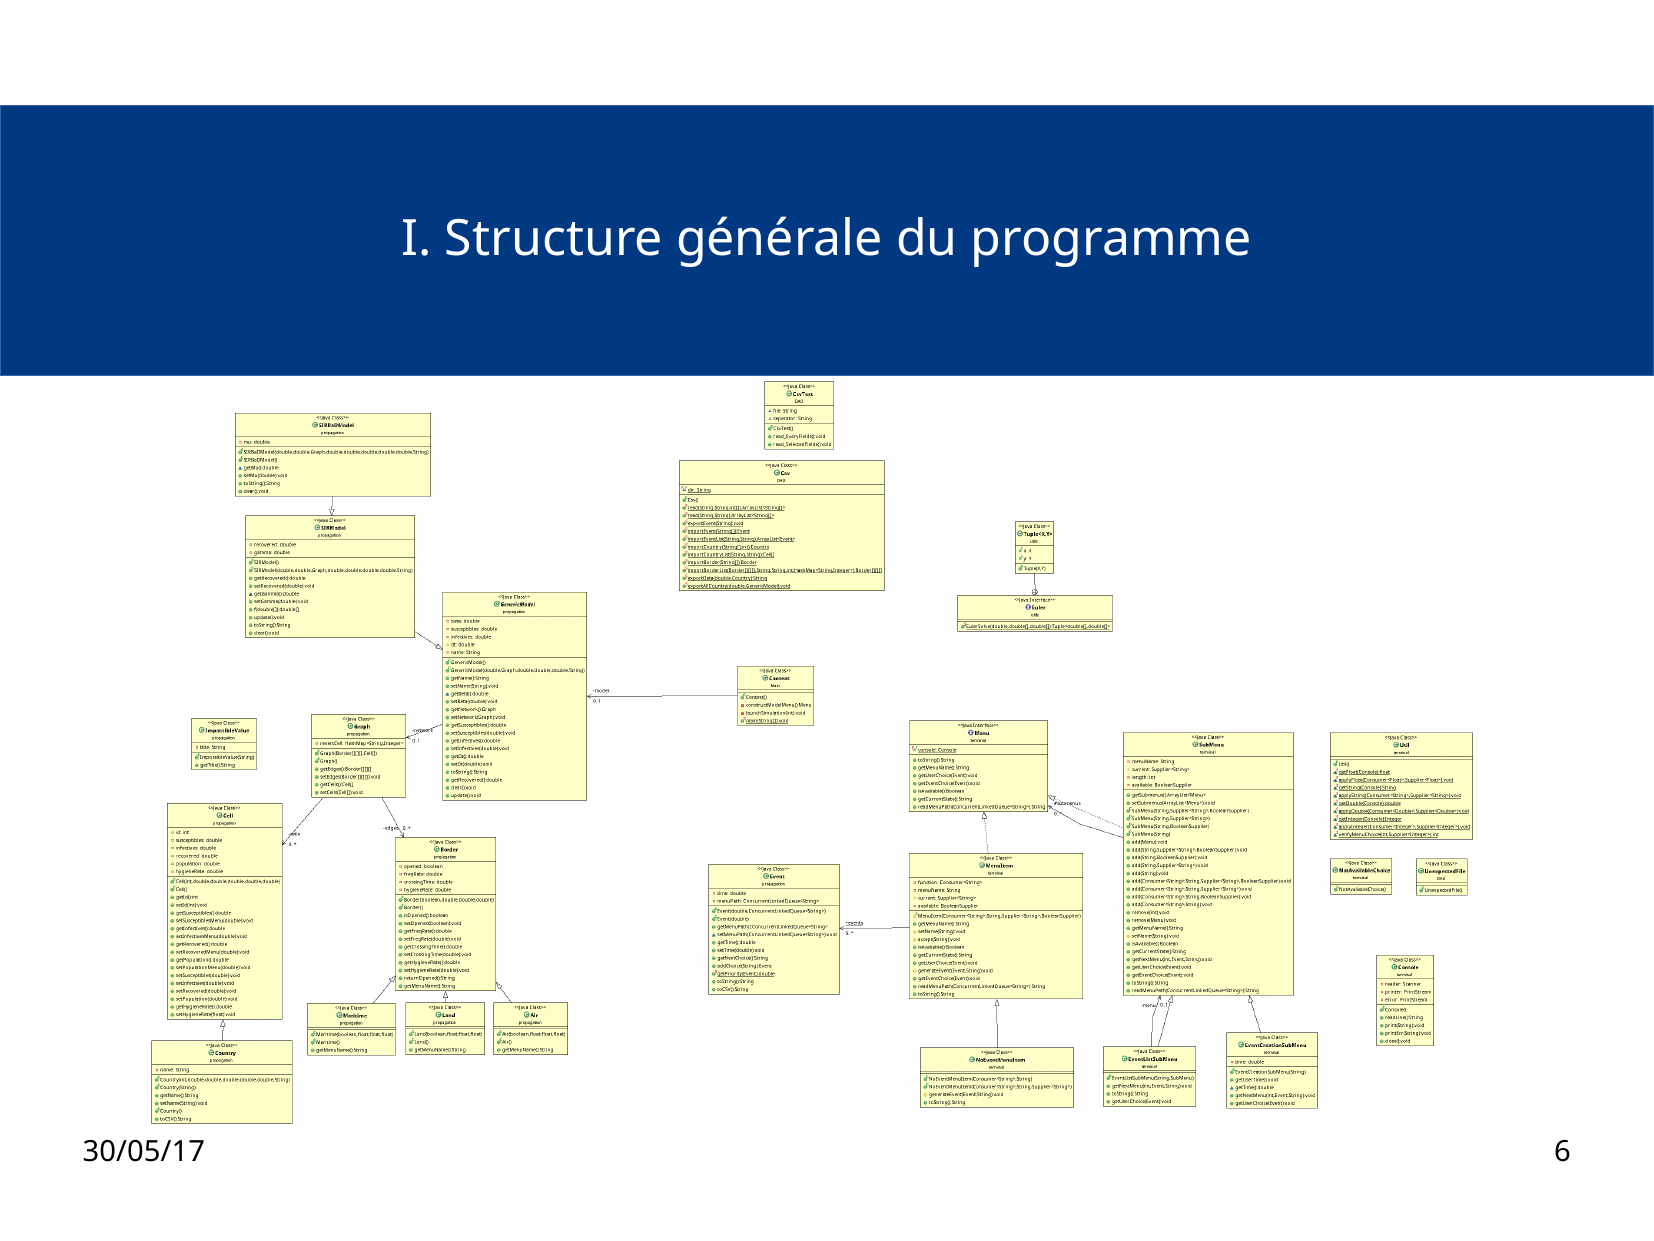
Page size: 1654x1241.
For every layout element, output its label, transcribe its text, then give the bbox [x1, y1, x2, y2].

text_box [0, 105, 1654, 195]
picture [150, 380, 1474, 1126]
text_box I. Structure générale du programme [0, 195, 1654, 391]
